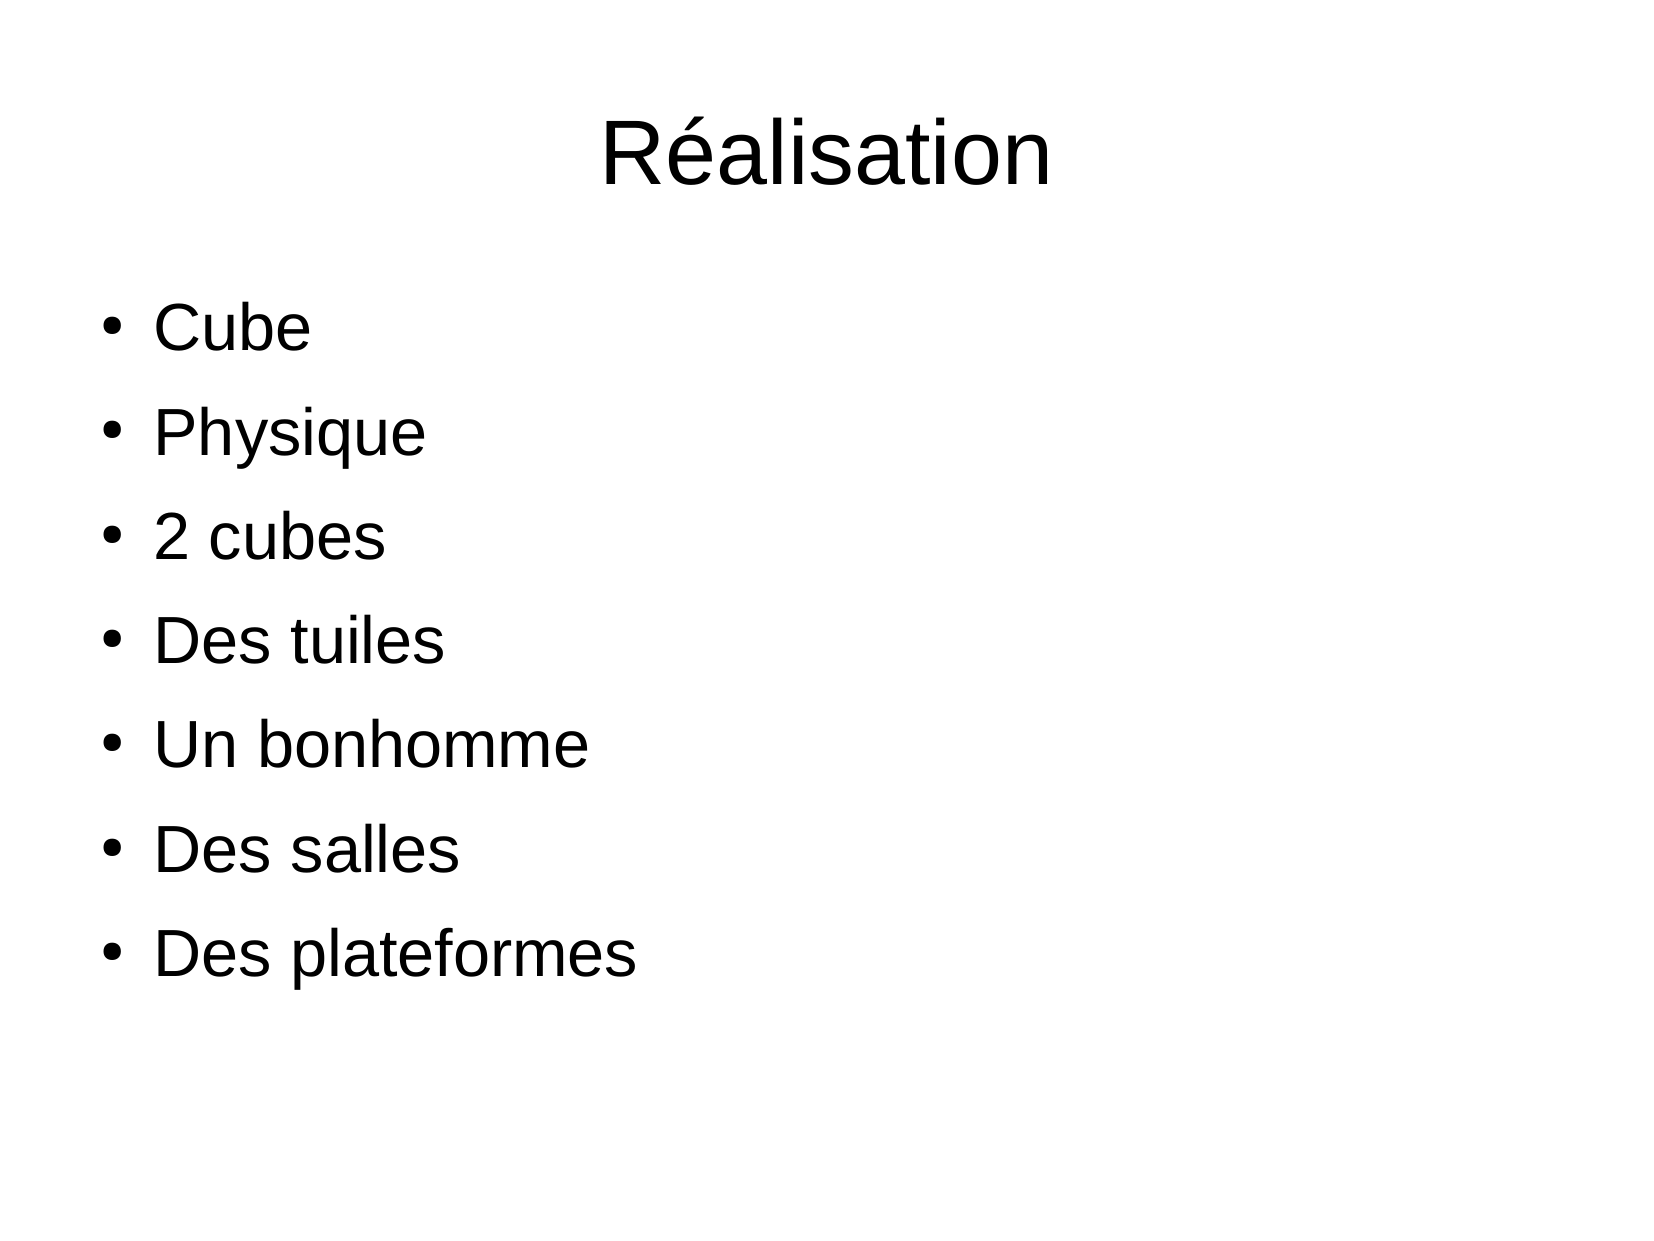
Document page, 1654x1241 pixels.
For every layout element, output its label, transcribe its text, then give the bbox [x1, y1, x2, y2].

title Réalisation [82, 49, 1571, 257]
list Cube Physique 2 cubes Des tuiles Un bonhomme Des salles Des plateformes [82, 290, 1571, 1010]
